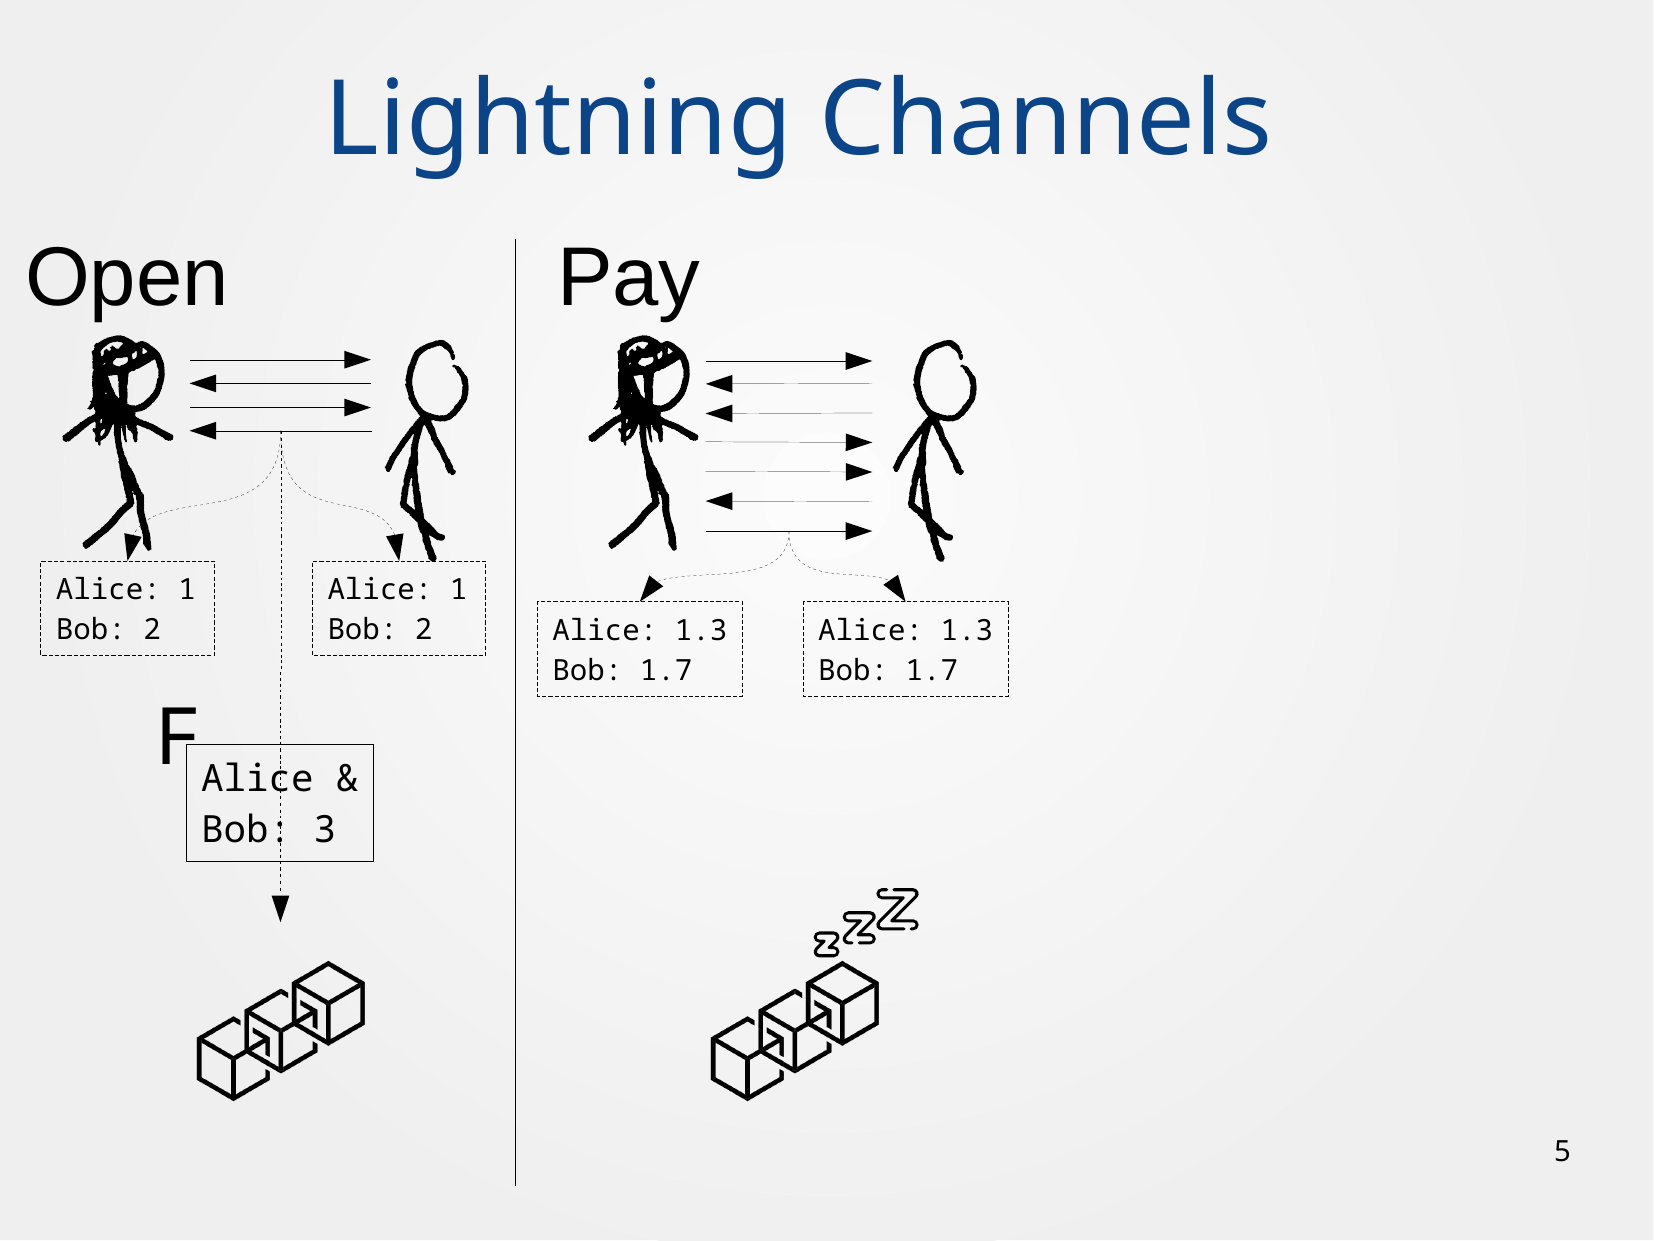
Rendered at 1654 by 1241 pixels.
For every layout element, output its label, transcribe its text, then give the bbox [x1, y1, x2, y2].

text_box Alice: 1 Bob: 2 [312, 561, 486, 645]
text_box F [140, 672, 189, 780]
title Lightning Channels [324, 0, 1329, 236]
picture [382, 337, 471, 561]
text_box Open [10, 222, 246, 335]
picture [587, 335, 700, 551]
text_box Pay [542, 236, 980, 335]
text_box Alice: 1.3 Bob: 1.7 [537, 601, 743, 686]
text_box Alice: 1.3 Bob: 1.7 [803, 601, 1009, 686]
picture [61, 335, 175, 551]
text_box Alice: 1 Bob: 2 [40, 561, 215, 645]
text_box Alice & Bob: 3 [186, 744, 374, 847]
picture [890, 337, 979, 564]
picture [644, 870, 945, 1140]
picture [130, 922, 431, 1140]
